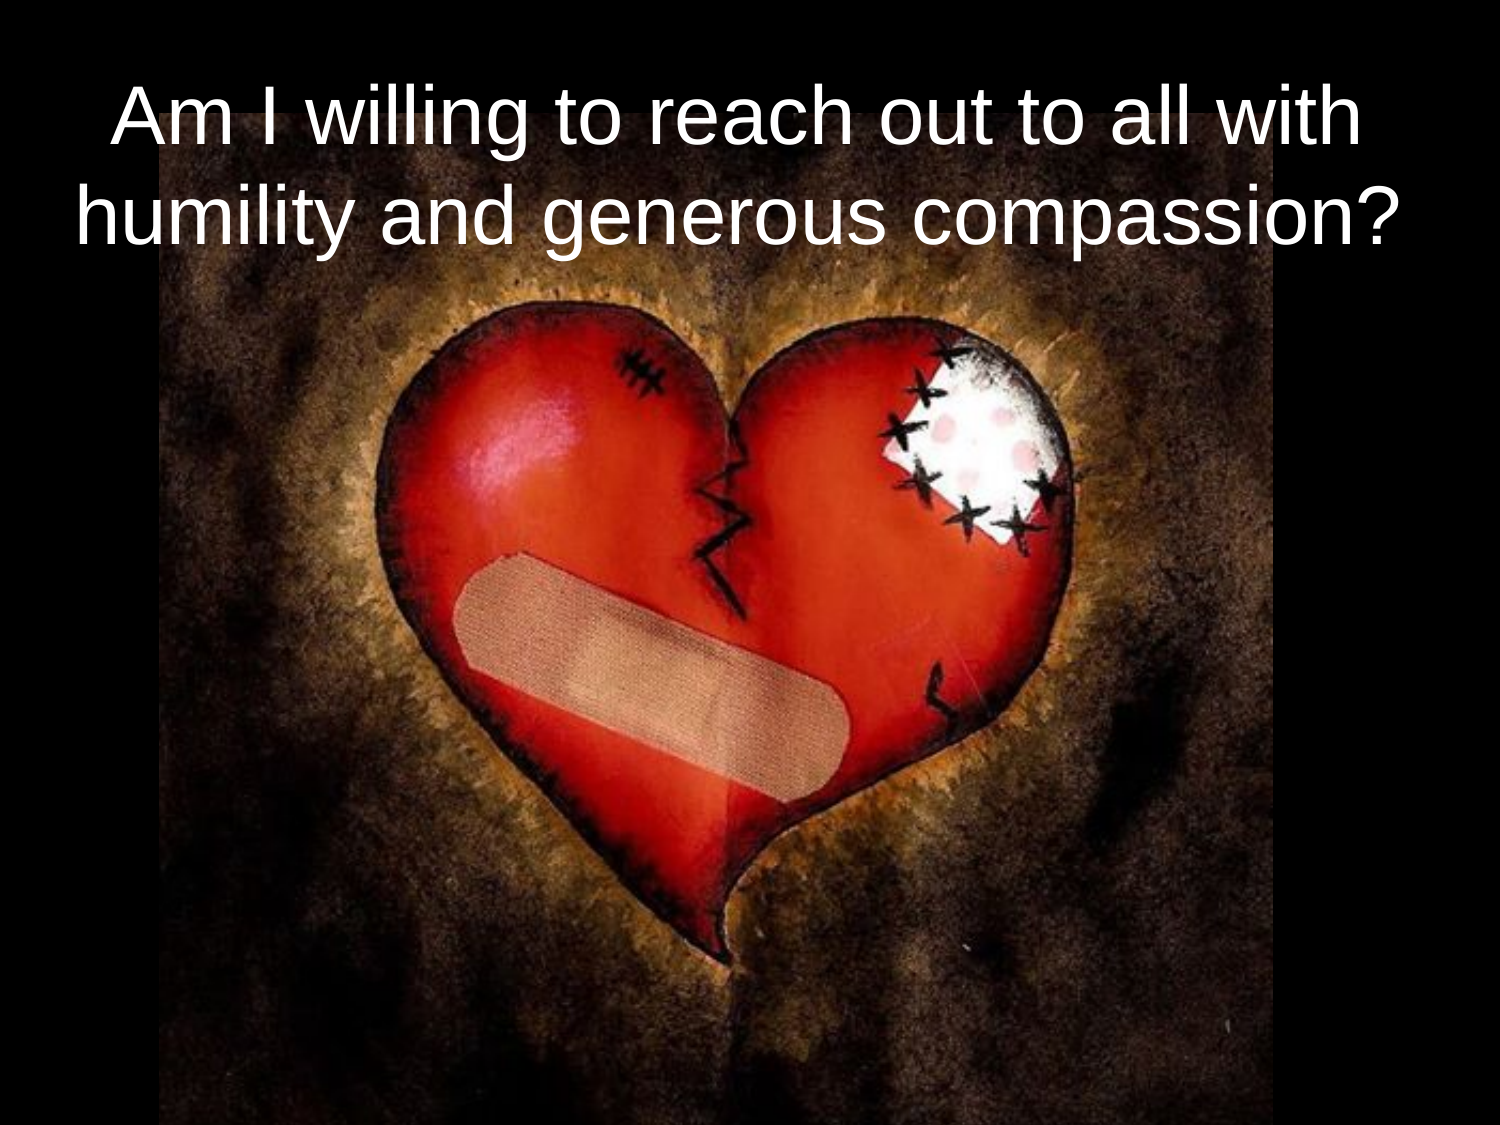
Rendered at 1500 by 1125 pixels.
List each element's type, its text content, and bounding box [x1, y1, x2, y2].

text_box [159, 279, 1273, 1125]
title Am I willing to reach out to all with humility and generous compassion? [17, 42, 1459, 279]
